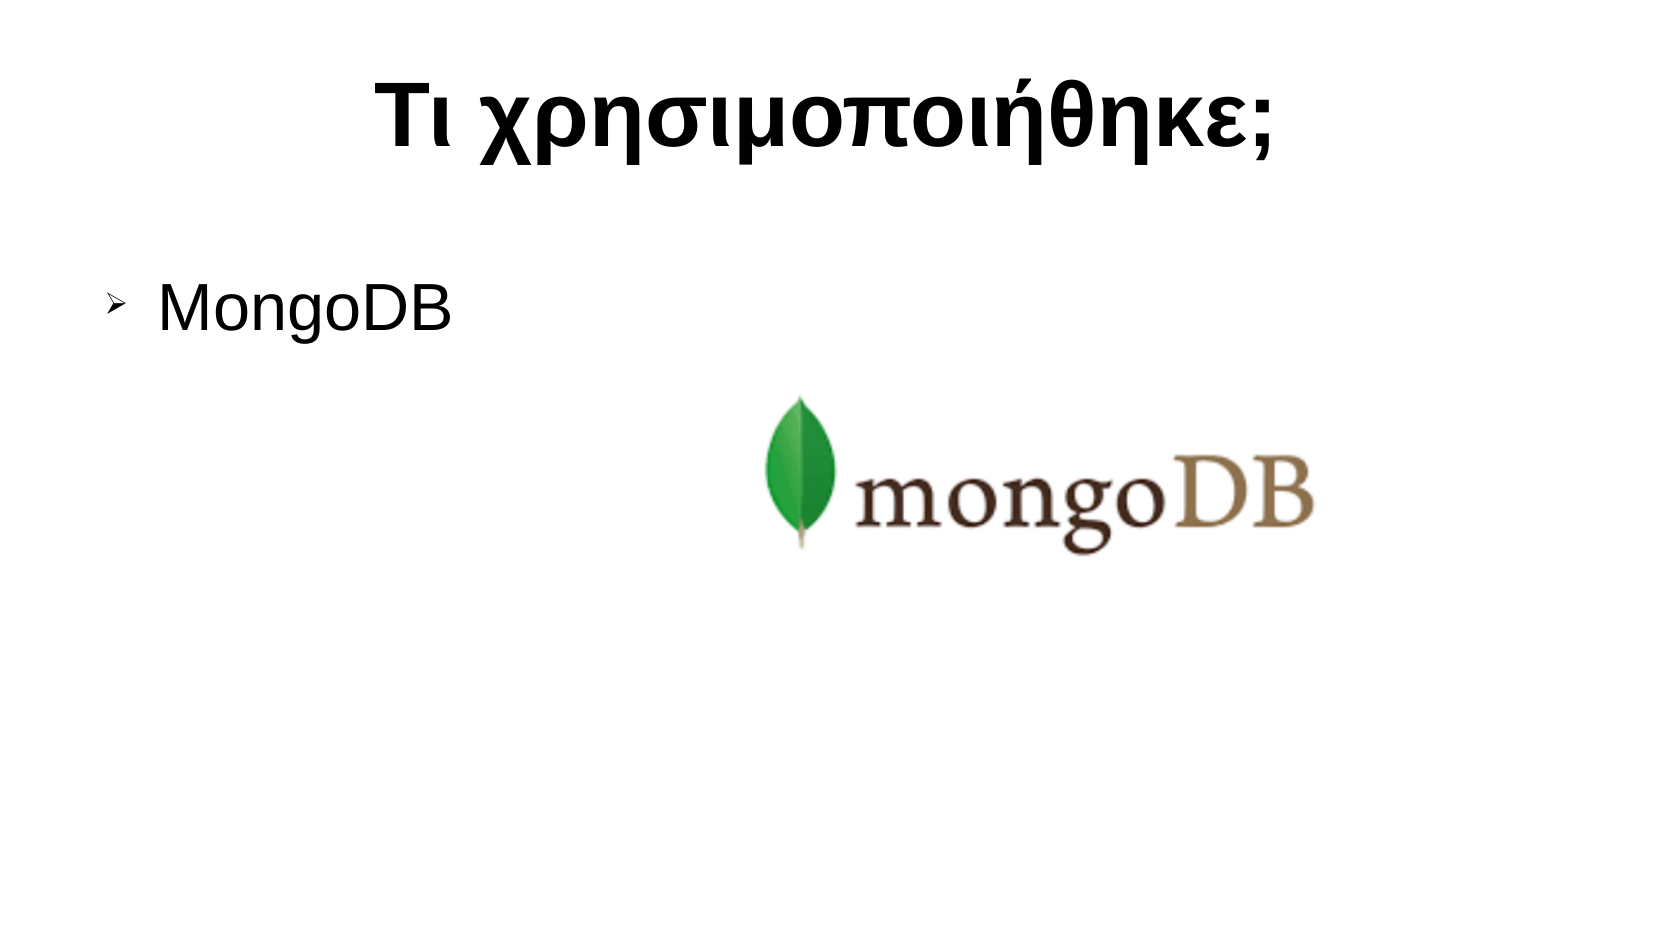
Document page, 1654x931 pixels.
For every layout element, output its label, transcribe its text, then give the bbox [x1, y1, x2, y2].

picture [750, 344, 1336, 606]
title Τι χρησιμοποιήθηκε; [82, 37, 1571, 193]
list MongoDB [86, 270, 1576, 810]
